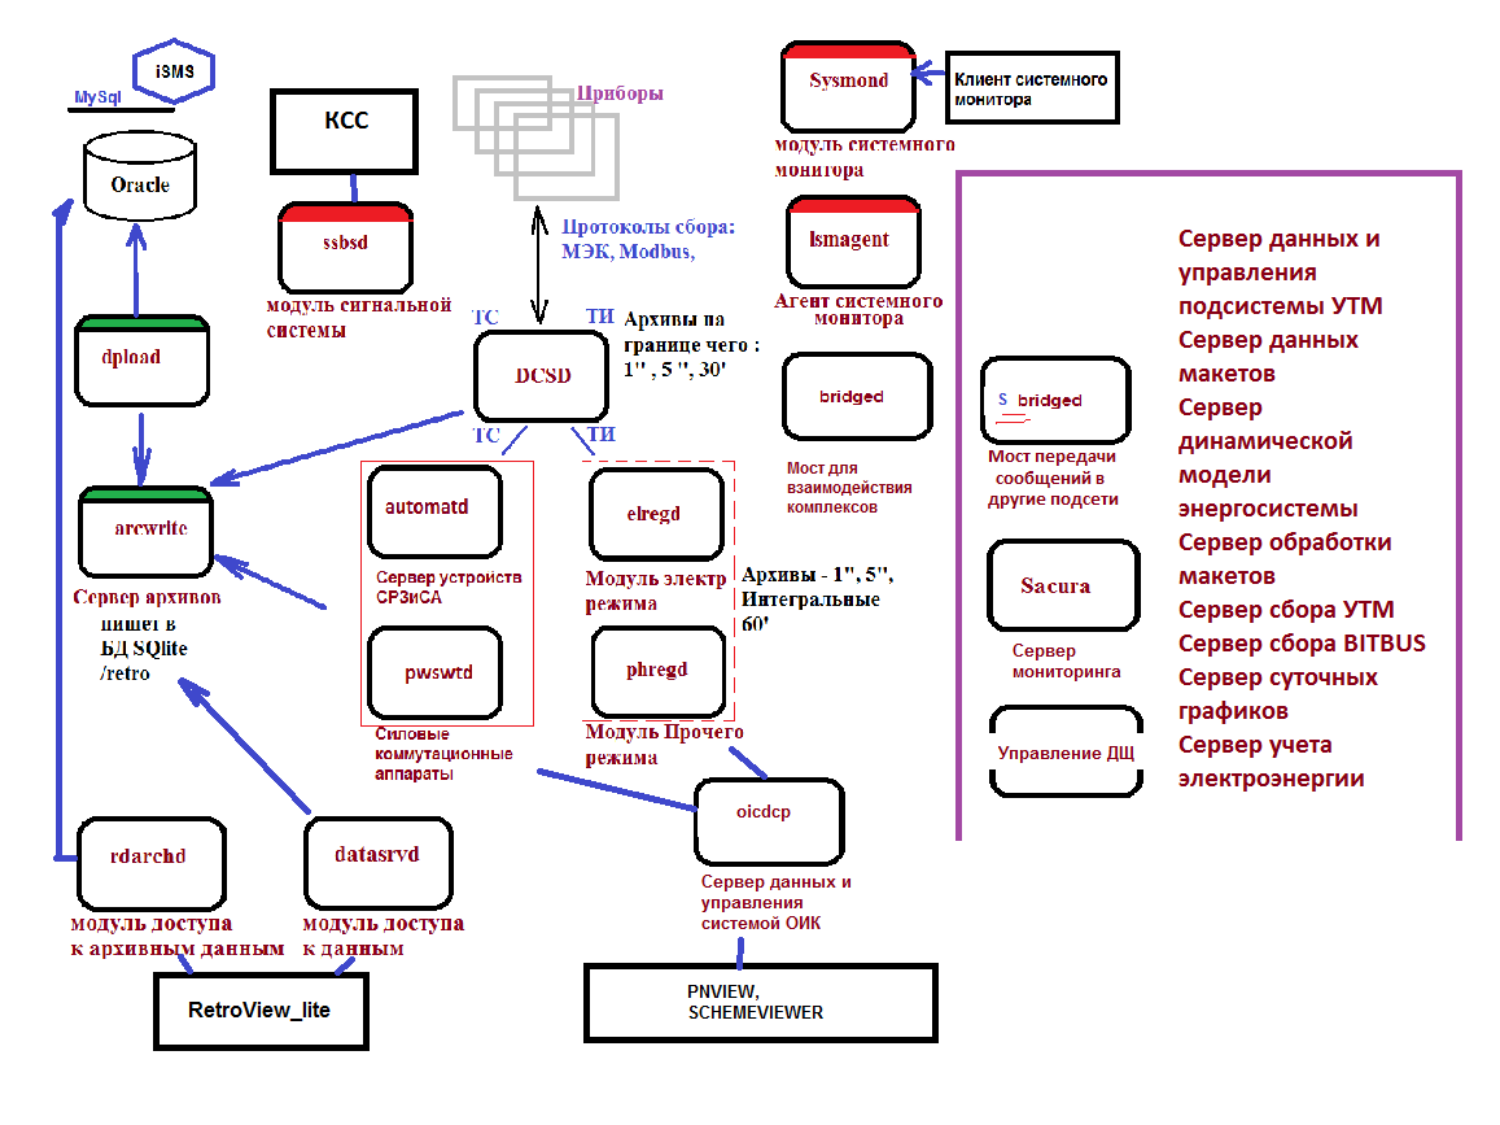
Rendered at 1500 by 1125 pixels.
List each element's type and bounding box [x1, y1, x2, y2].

picture [43, 30, 1469, 1059]
